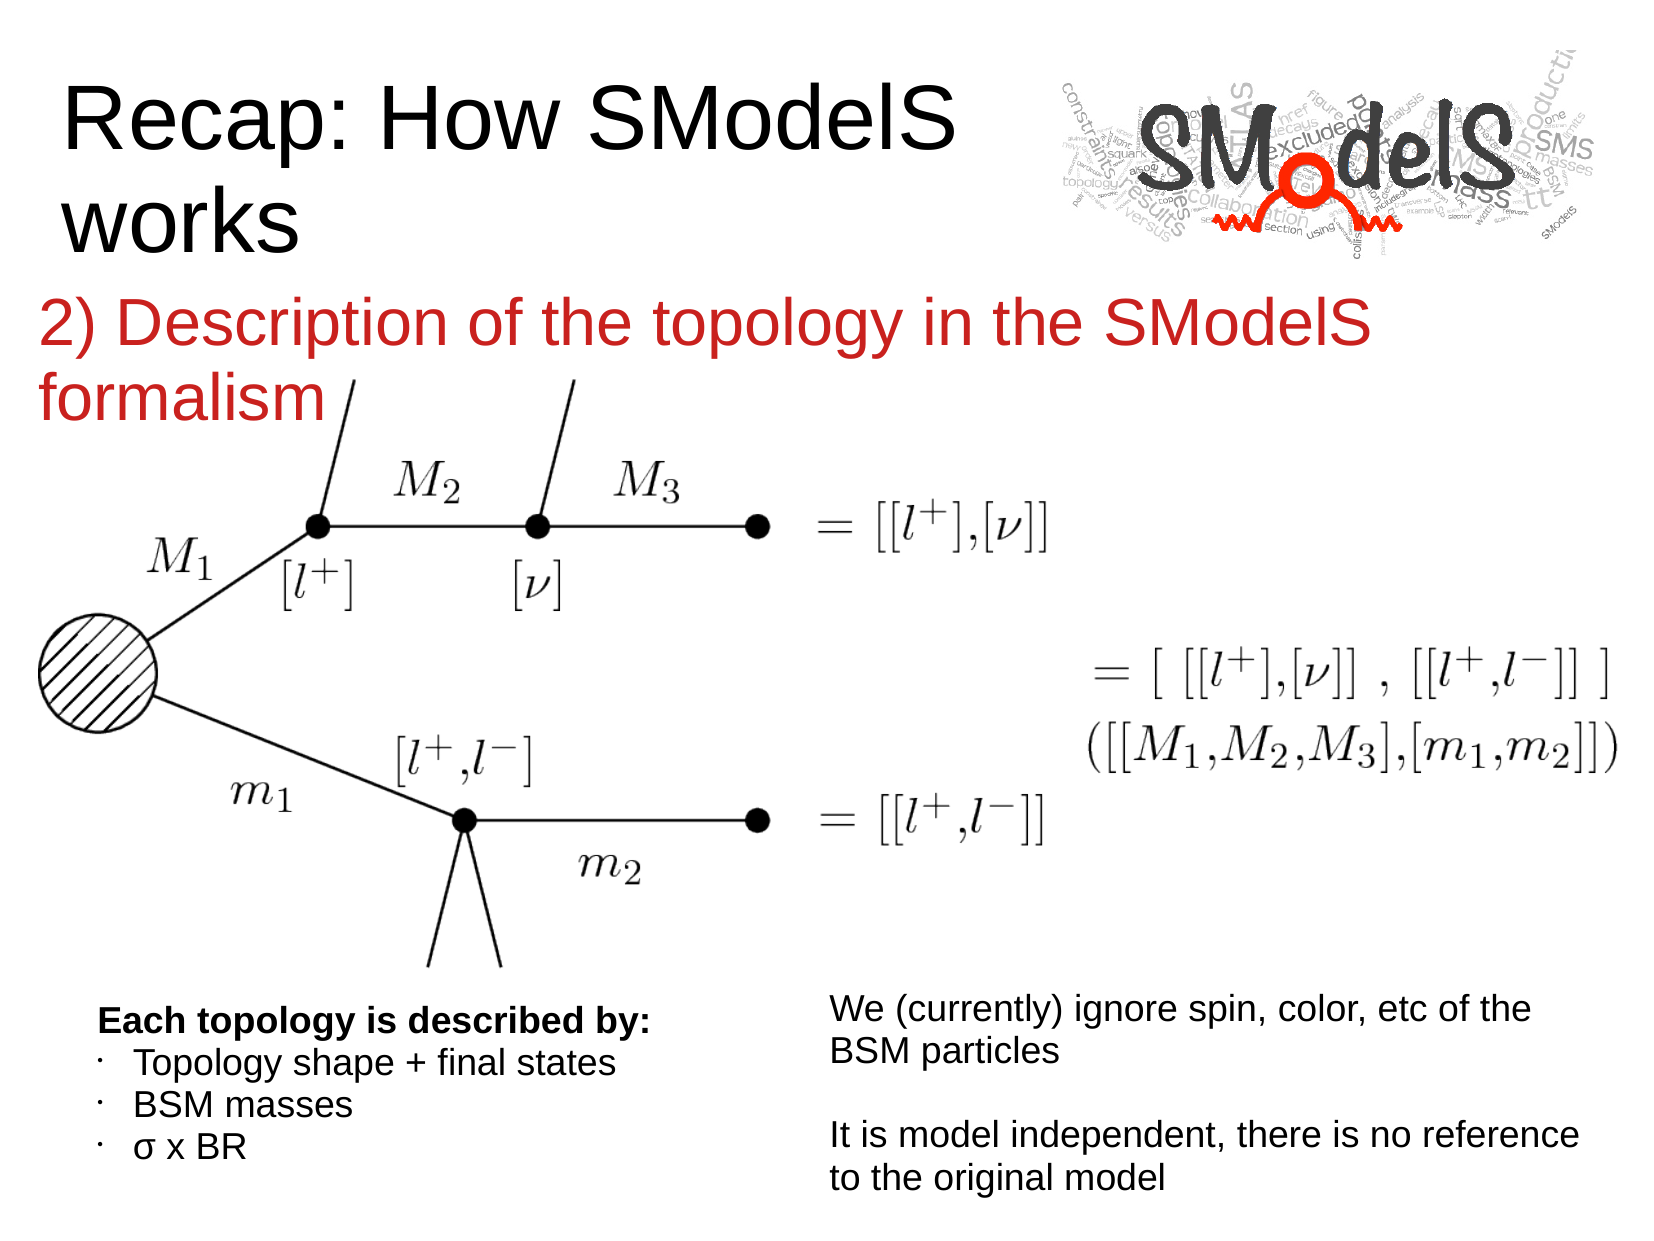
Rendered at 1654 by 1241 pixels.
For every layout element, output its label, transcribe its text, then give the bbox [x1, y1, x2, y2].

picture [1027, 50, 1618, 260]
text_box 2) Description of the topology in the SModelS formalism [23, 277, 1642, 461]
text_box We (currently) ignore spin, color, etc of the BSM particles It is model independent, there is no reference to the original model [814, 980, 1618, 1206]
text_box Recap: How SModelS works [47, 59, 1040, 280]
text_box Each topology is described by: Topology shape + final states BSM masses σ x BR [82, 992, 814, 1176]
picture [37, 378, 1623, 969]
